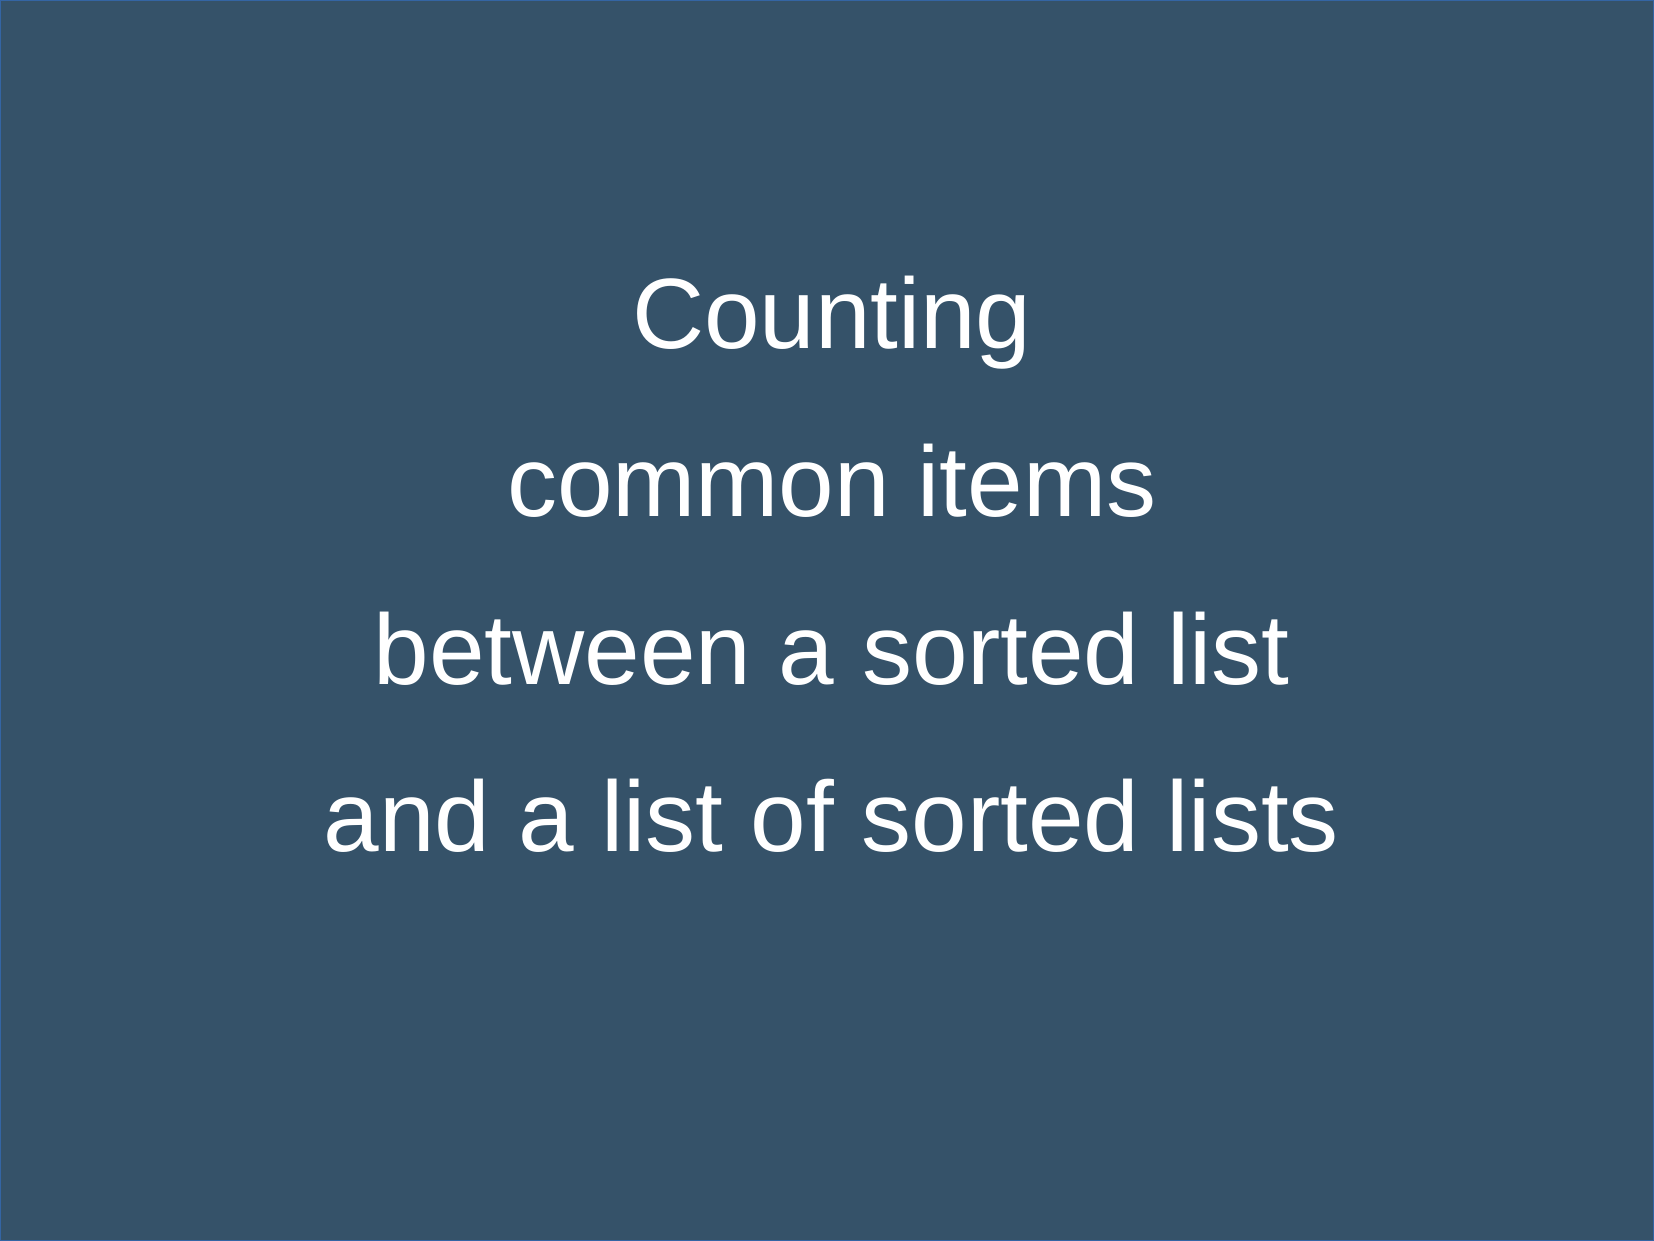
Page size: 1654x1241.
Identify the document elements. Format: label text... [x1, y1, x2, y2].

text_box [0, 0, 1654, 1241]
text_box Counting common items between a sorted list and a list of sorted lists [272, 321, 1392, 922]
